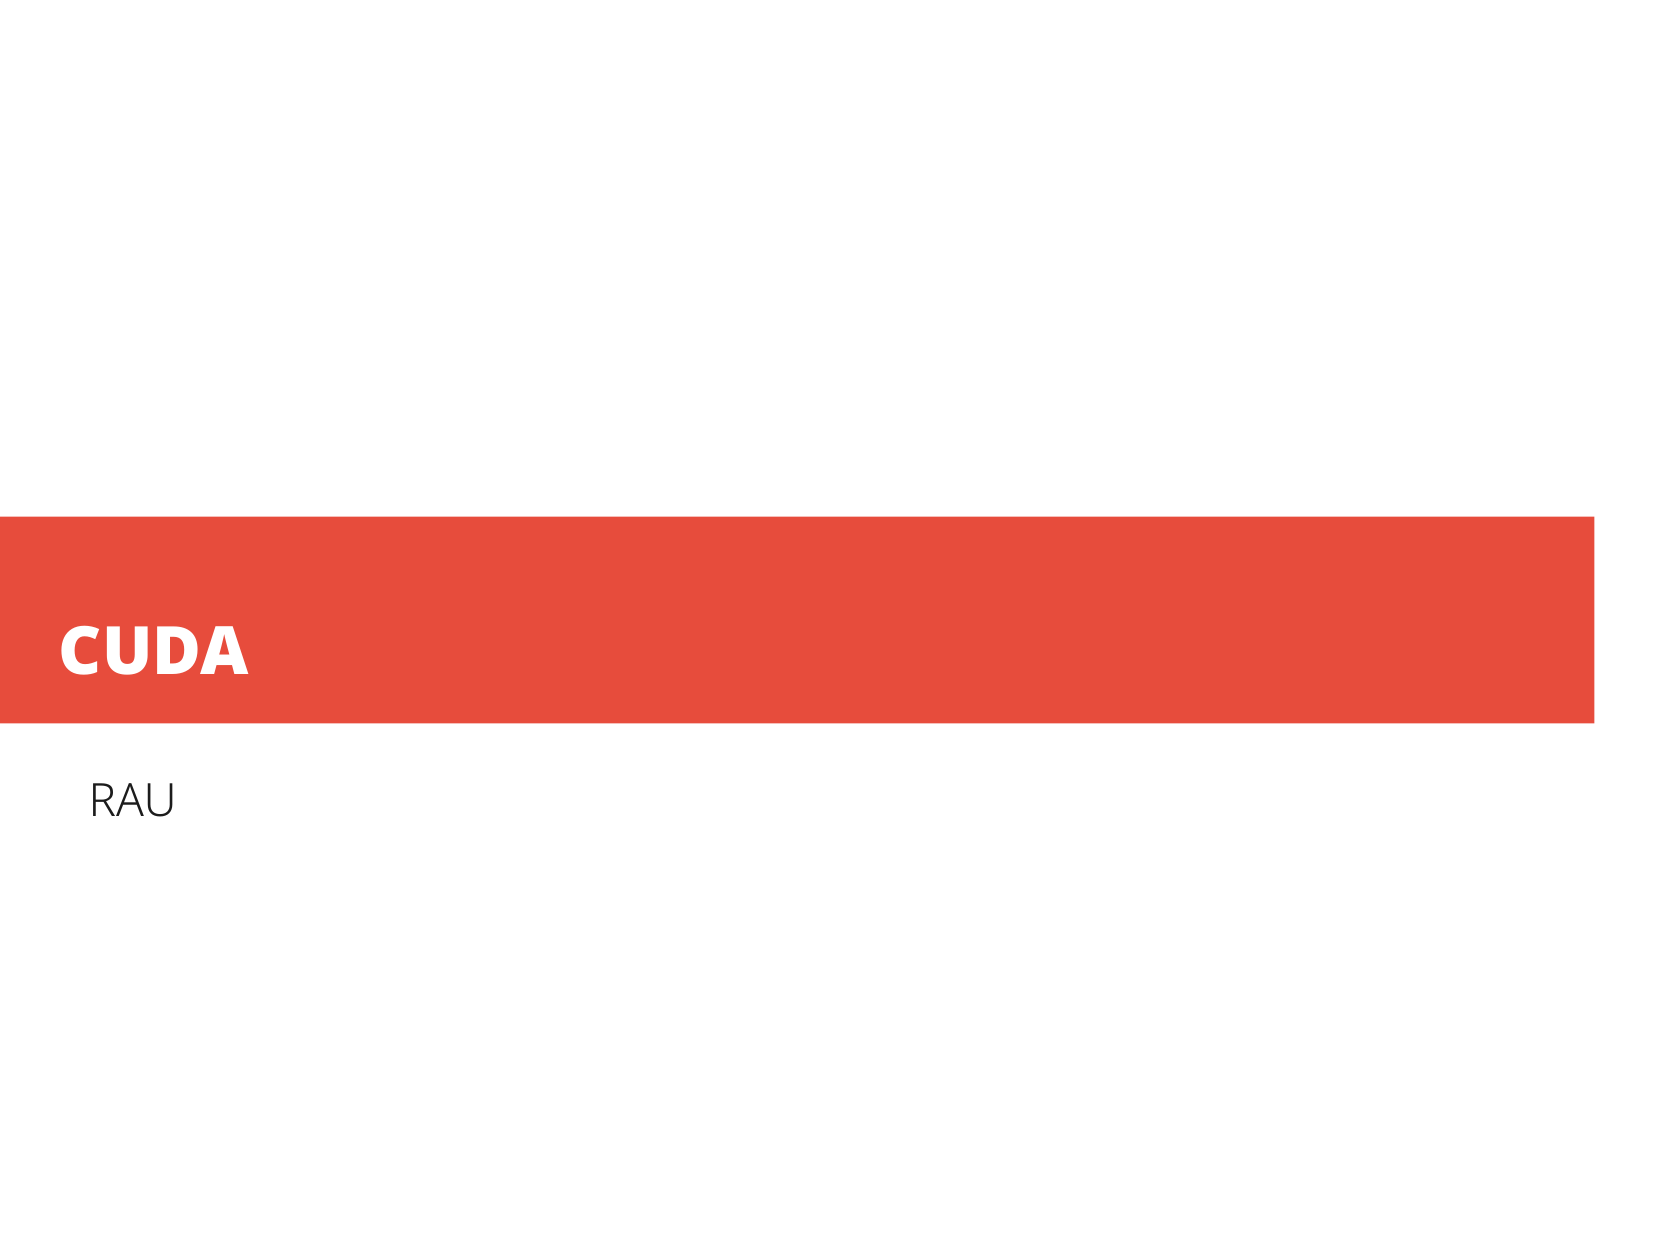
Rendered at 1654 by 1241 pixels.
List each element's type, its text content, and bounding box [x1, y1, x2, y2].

title CUDA [59, 546, 1595, 694]
subtitle RAU [88, 767, 1595, 1182]
